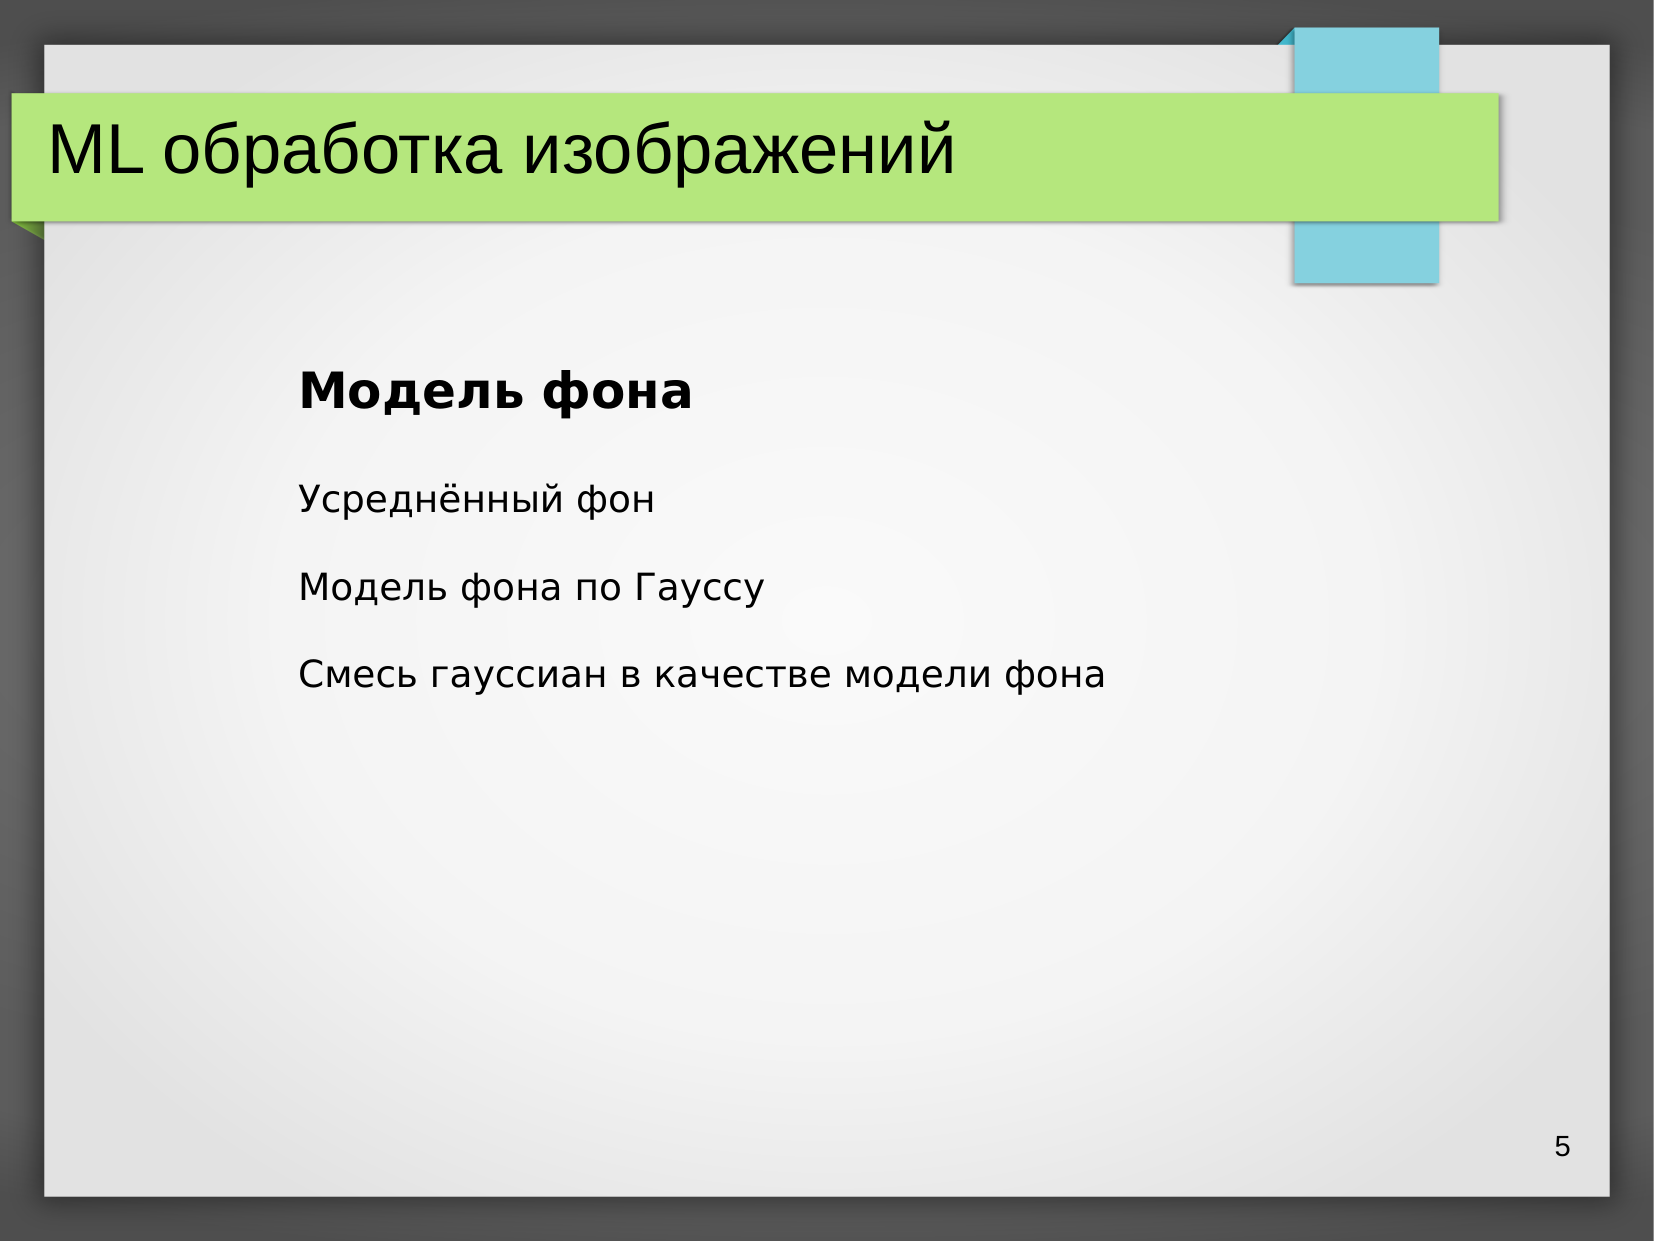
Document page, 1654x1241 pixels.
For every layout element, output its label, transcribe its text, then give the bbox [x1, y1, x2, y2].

text_box Модель фона Усреднённый фон Модель фона по Гауссу Смесь гауссиан в качестве модели фона [283, 354, 1229, 792]
picture [0, 0, 1654, 1241]
title ML обработка изображений [47, 109, 1501, 189]
